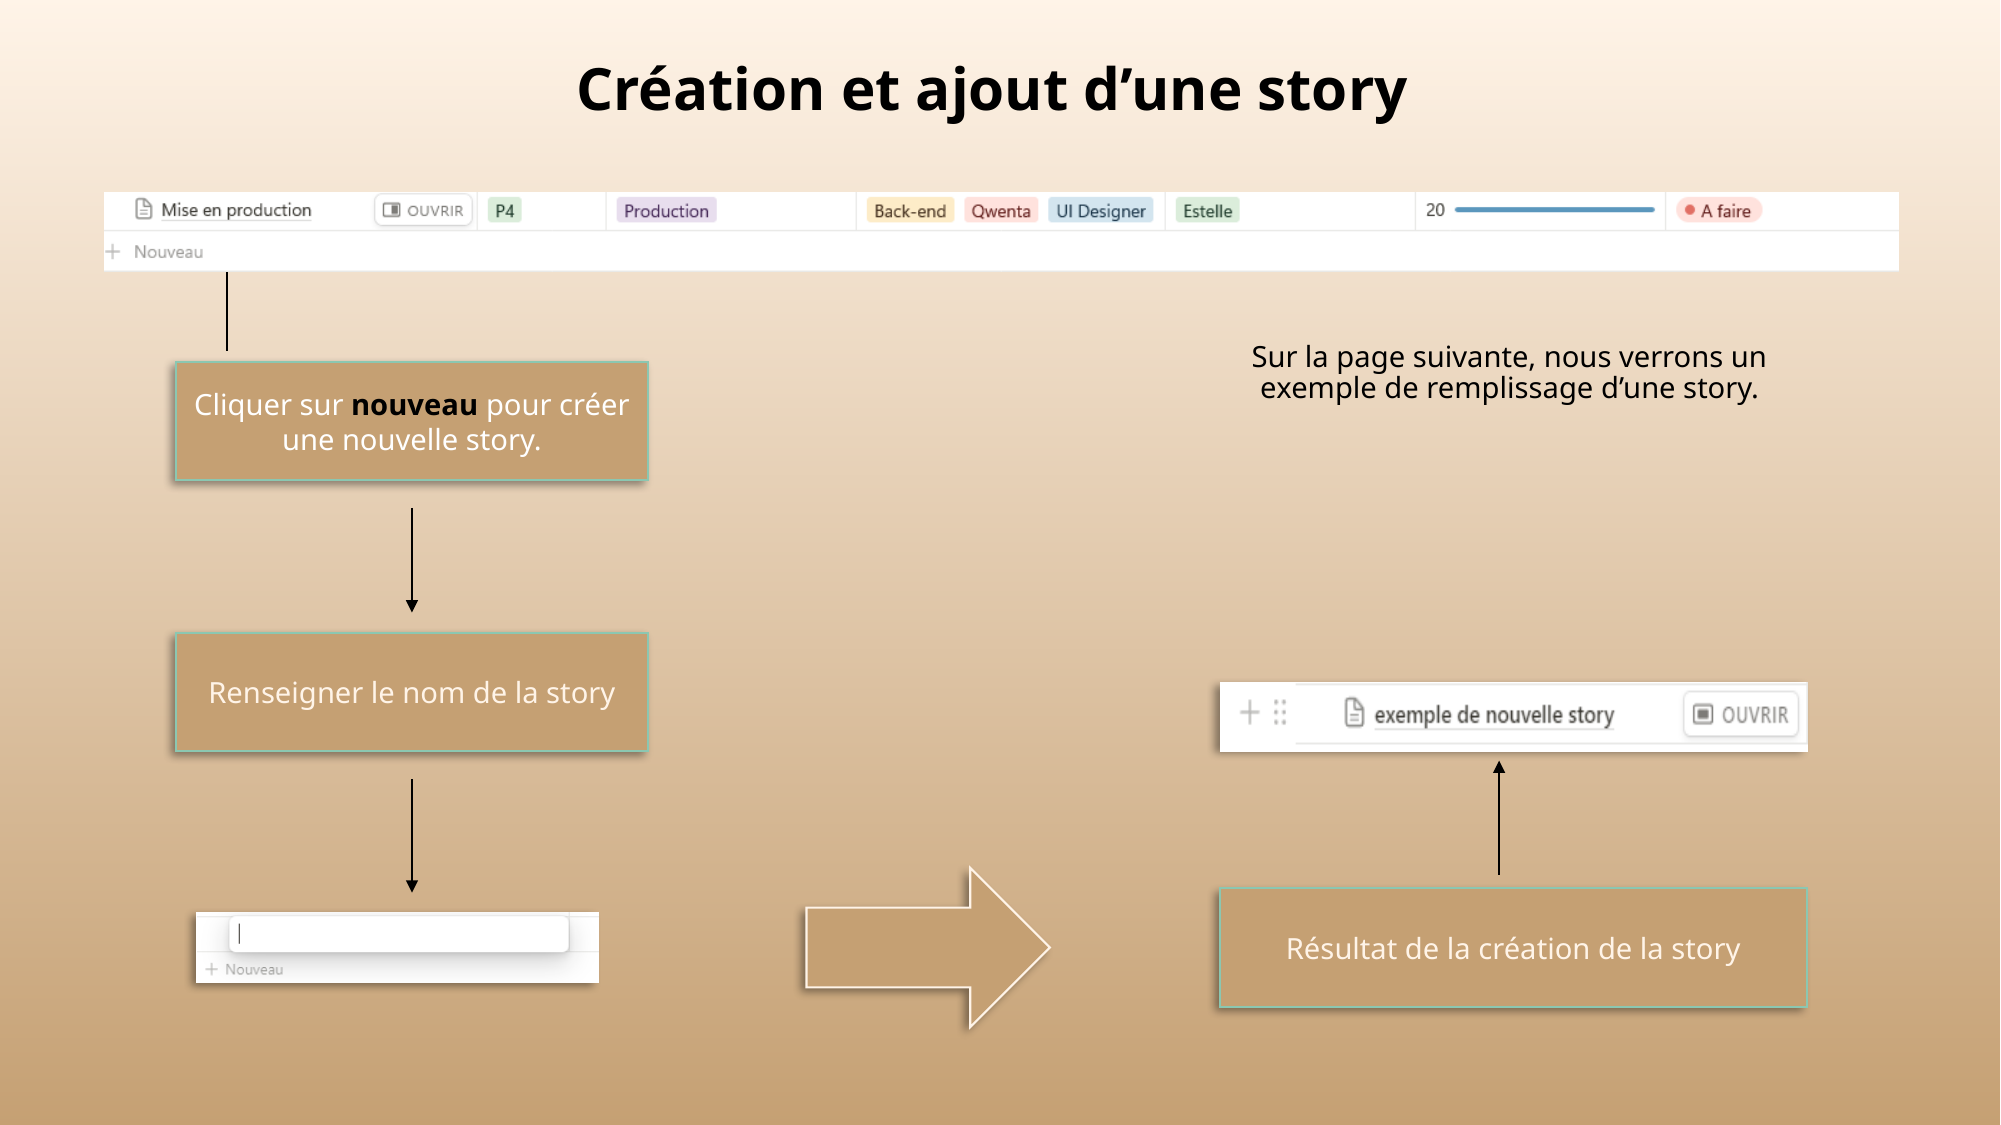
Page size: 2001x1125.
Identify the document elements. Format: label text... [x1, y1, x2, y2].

picture [104, 192, 1899, 272]
text_box Résultat de la création de la story [1219, 888, 1808, 1007]
title Création et ajout d’une story [249, 25, 1750, 131]
text_box [806, 867, 1050, 1028]
subtitle Sur la page suivante, nous verrons un exemple de remplissage d’une story. [1216, 334, 1804, 481]
picture [196, 912, 599, 983]
text_box Cliquer sur nouveau pour créer une nouvelle story. [175, 361, 649, 481]
text_box Renseigner le nom de la story [175, 632, 649, 752]
picture [1220, 682, 1808, 752]
